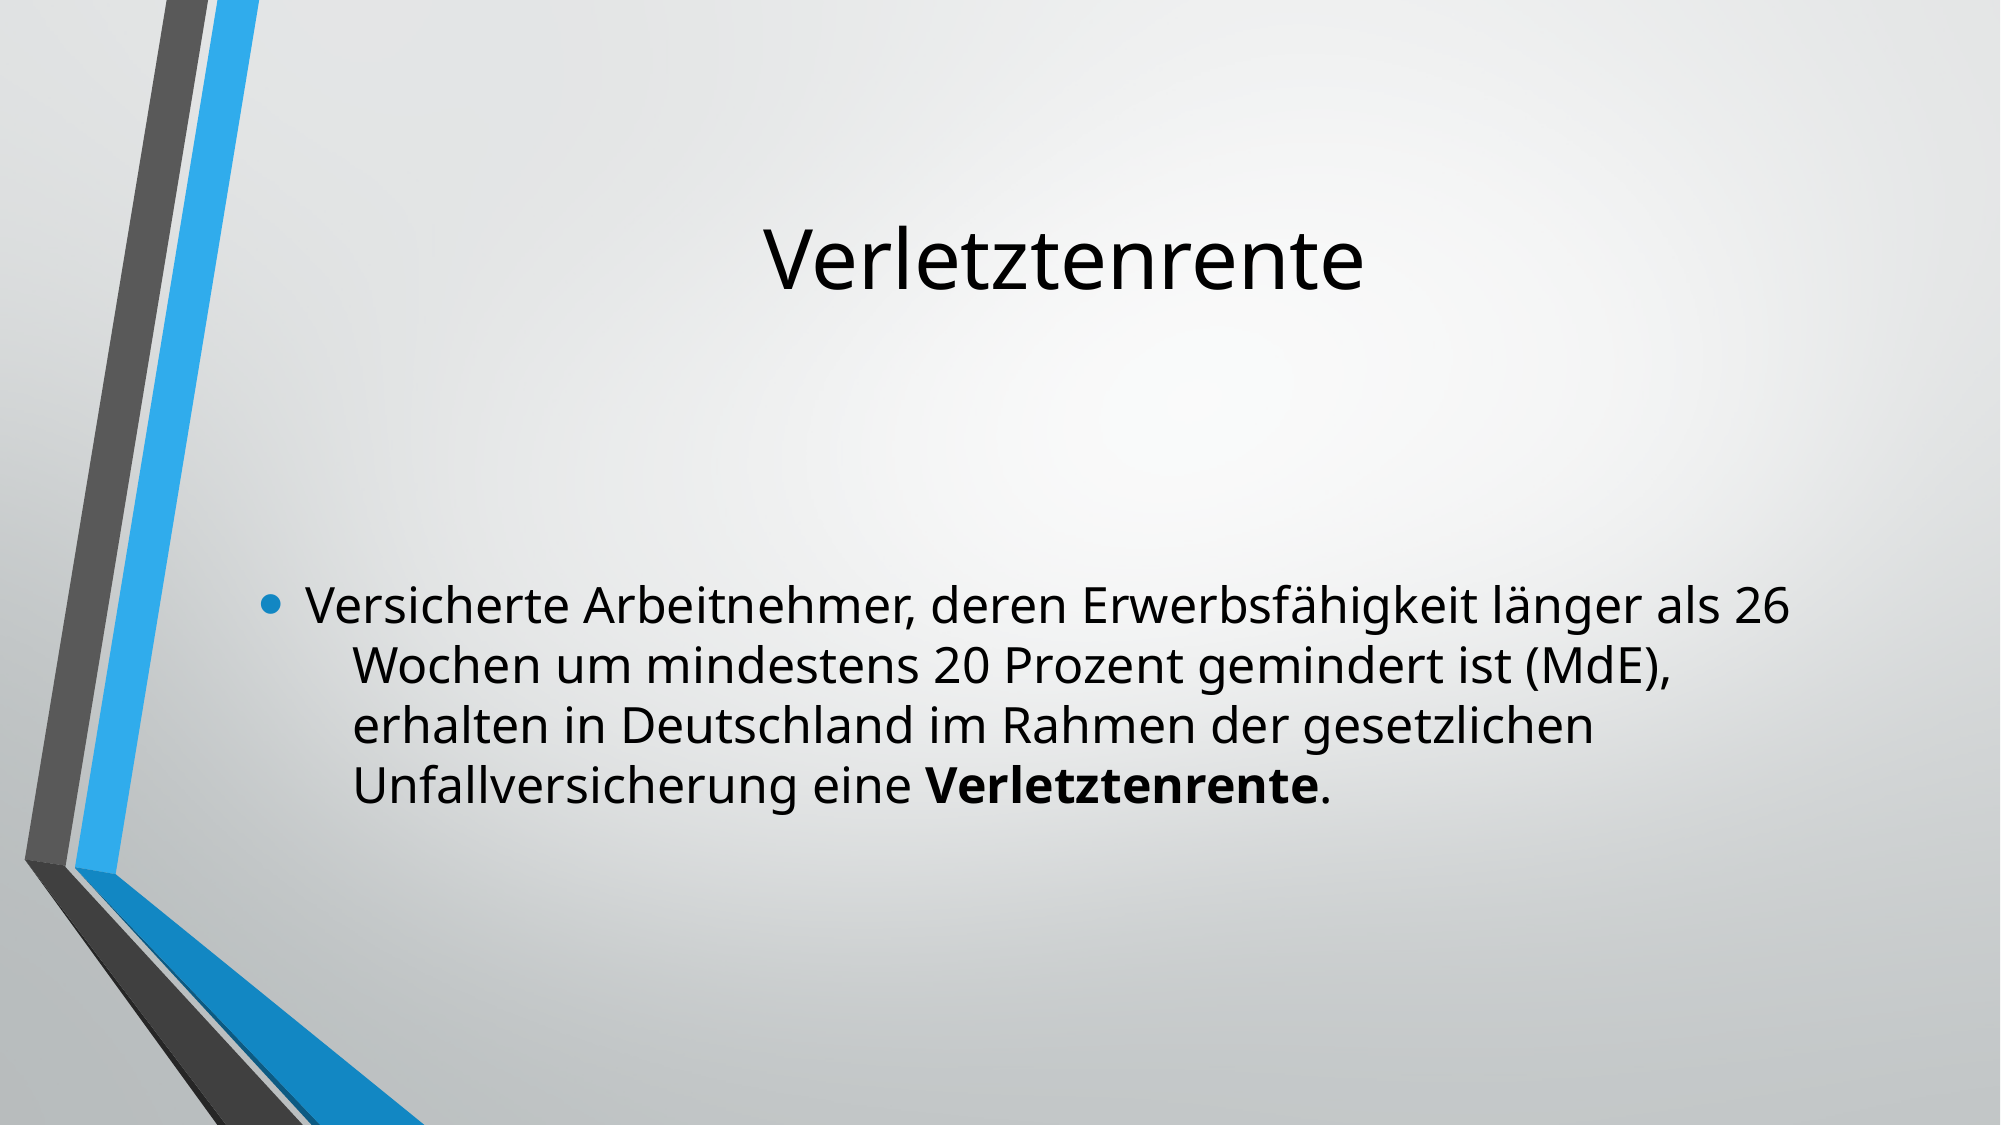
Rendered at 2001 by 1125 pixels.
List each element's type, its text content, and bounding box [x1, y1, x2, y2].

title Verletztenrente [243, 112, 1887, 400]
list Versicherte Arbeitnehmer, deren Erwerbsfähigkeit länger als 26 Wochen um mindestens 20 Prozent gemindert ist (MdE), erhalten in Deutschland im Rahmen der gesetzlichen Unfallversicherung eine Verletztenrente. [243, 437, 1887, 950]
